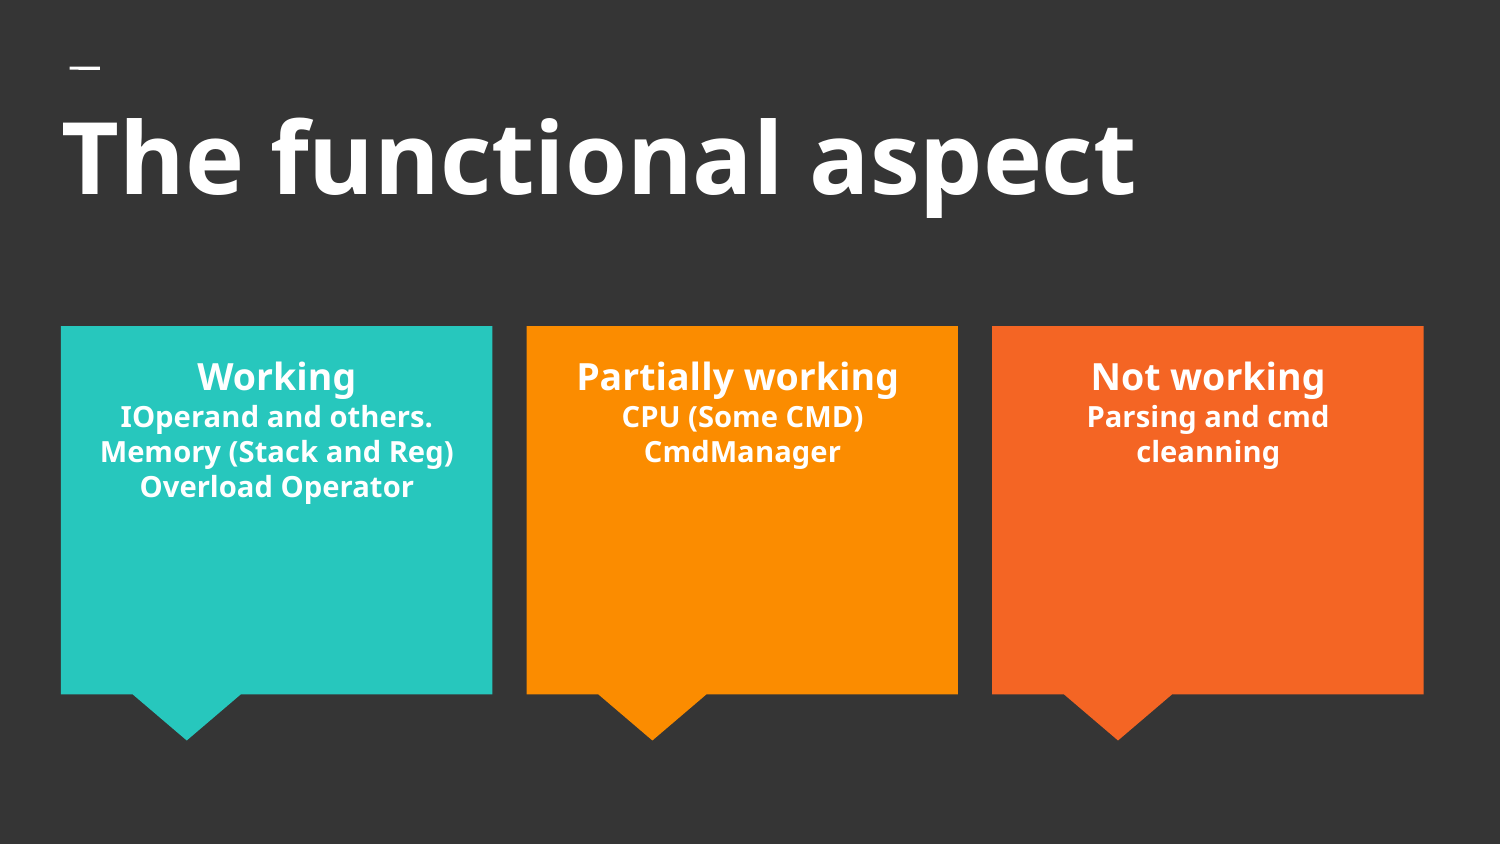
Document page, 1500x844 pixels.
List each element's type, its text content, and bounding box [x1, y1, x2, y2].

text_box [526, 326, 958, 741]
title Working IOperand and others. Memory (Stack and Reg) Overload Operator [73, 338, 481, 668]
title Not working Parsing and cmd cleanning [1004, 338, 1412, 668]
title The functional aspect [46, 79, 1461, 247]
title Partially working CPU (Some CMD) CmdManager [539, 338, 947, 668]
text_box [60, 326, 493, 741]
text_box [992, 326, 1424, 741]
